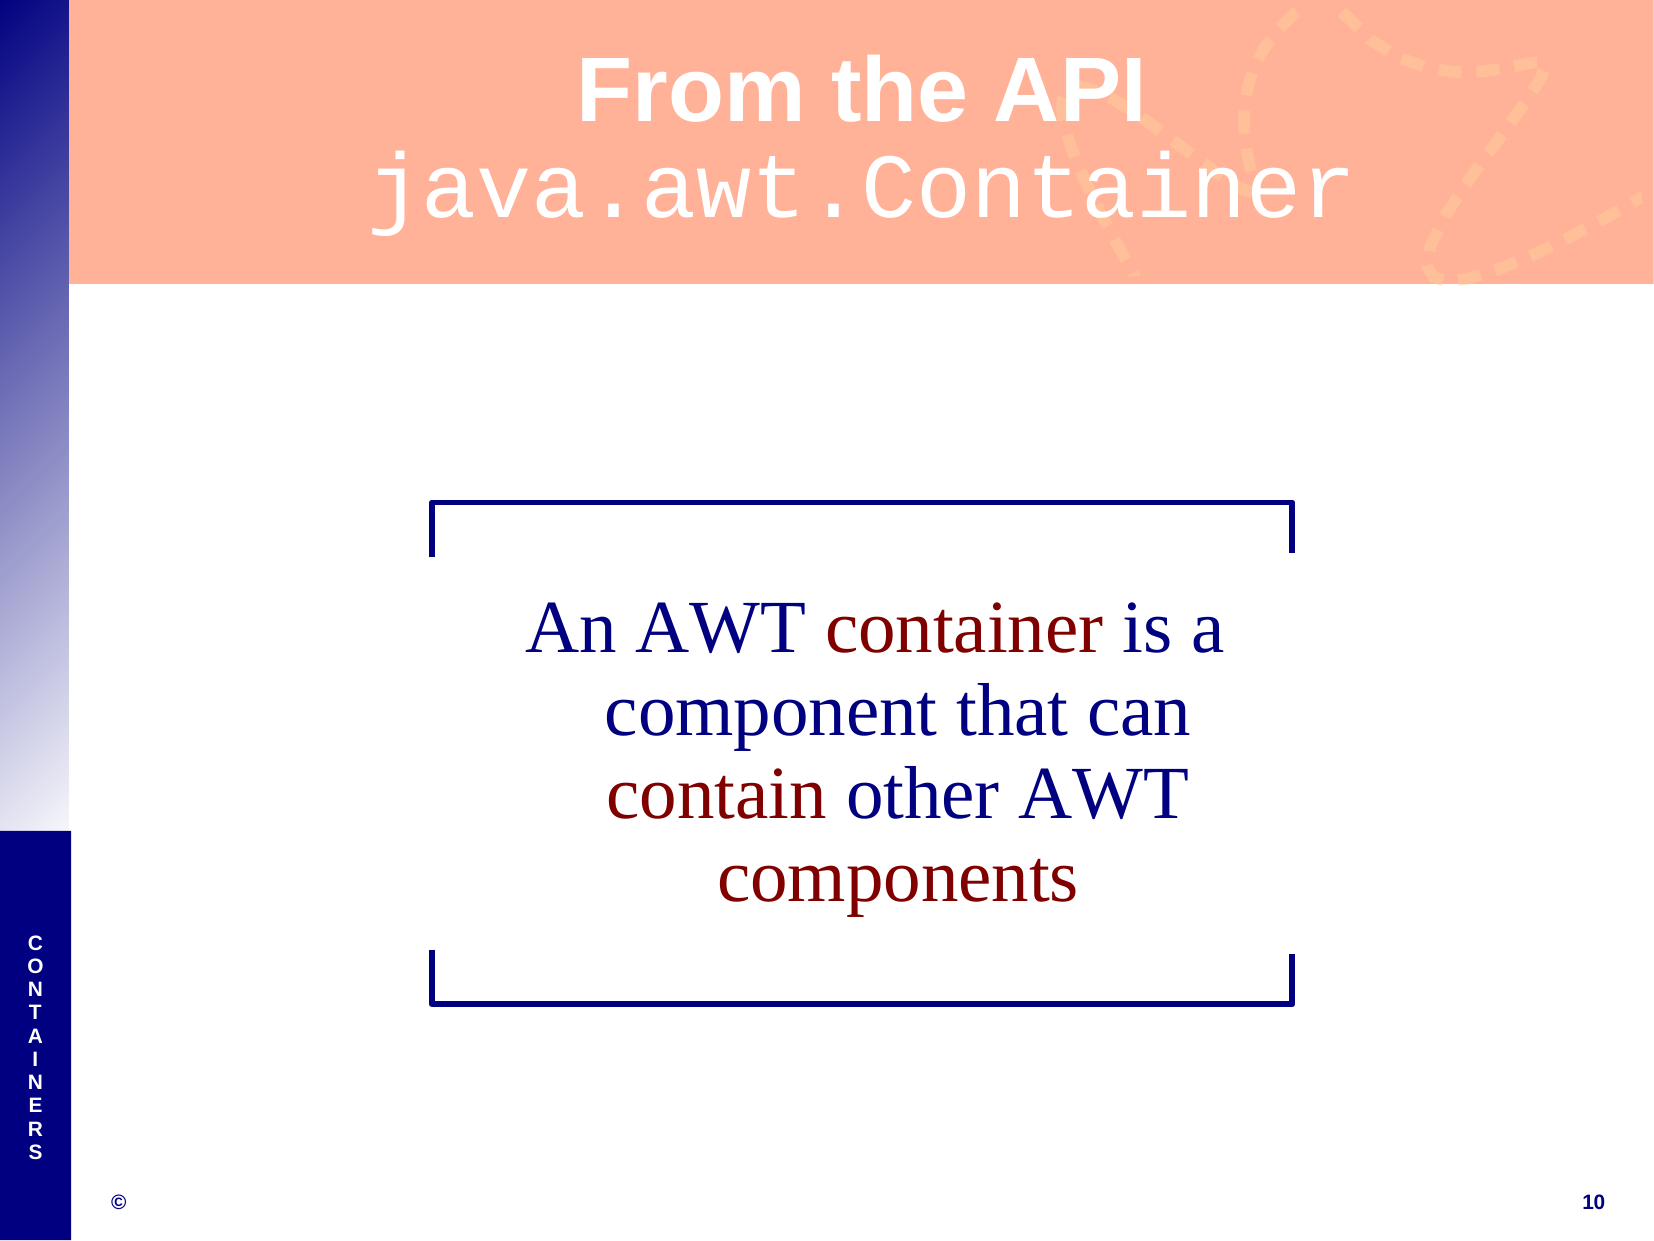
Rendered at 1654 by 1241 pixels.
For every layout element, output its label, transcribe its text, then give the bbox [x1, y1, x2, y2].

text_box C O N T A I N E R S [0, 830, 71, 1241]
text_box An AWT container is a component that can contain other AWT components [447, 465, 1277, 1037]
title From the API java.awt.Container [70, 37, 1654, 246]
